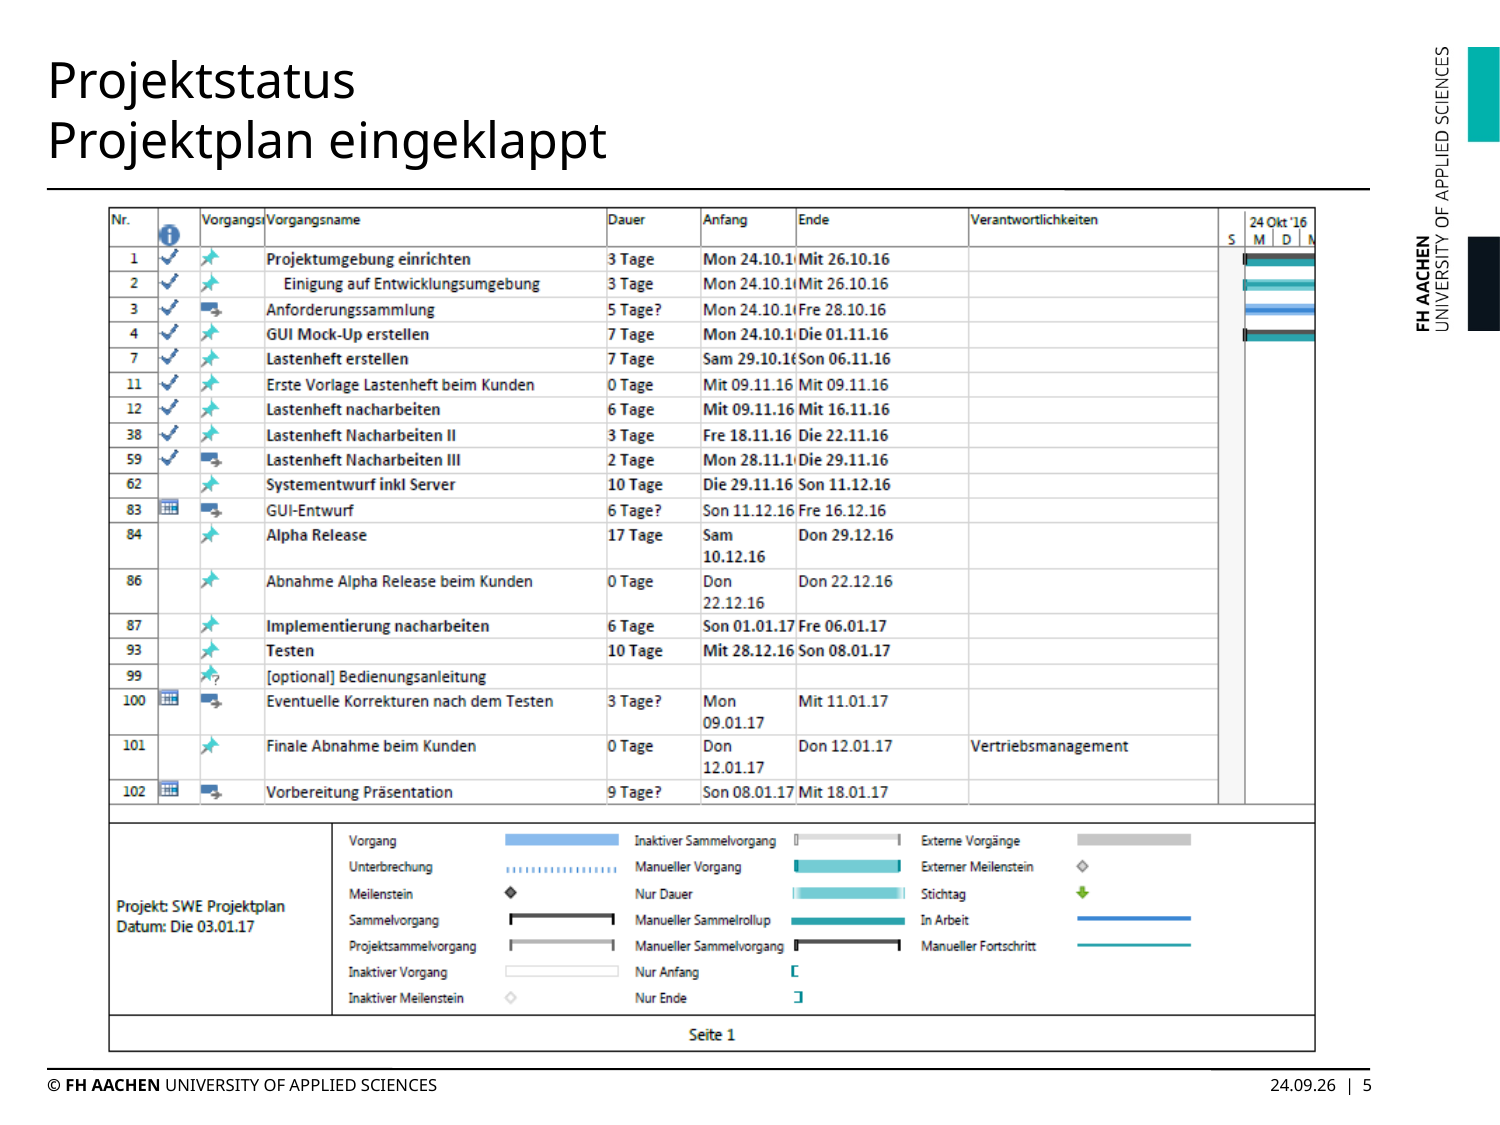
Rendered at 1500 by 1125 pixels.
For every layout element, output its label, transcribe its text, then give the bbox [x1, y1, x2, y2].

picture [103, 200, 1323, 1058]
title Projektstatus Projektplan eingeklappt [47, 48, 1370, 167]
picture [1404, 47, 1500, 331]
